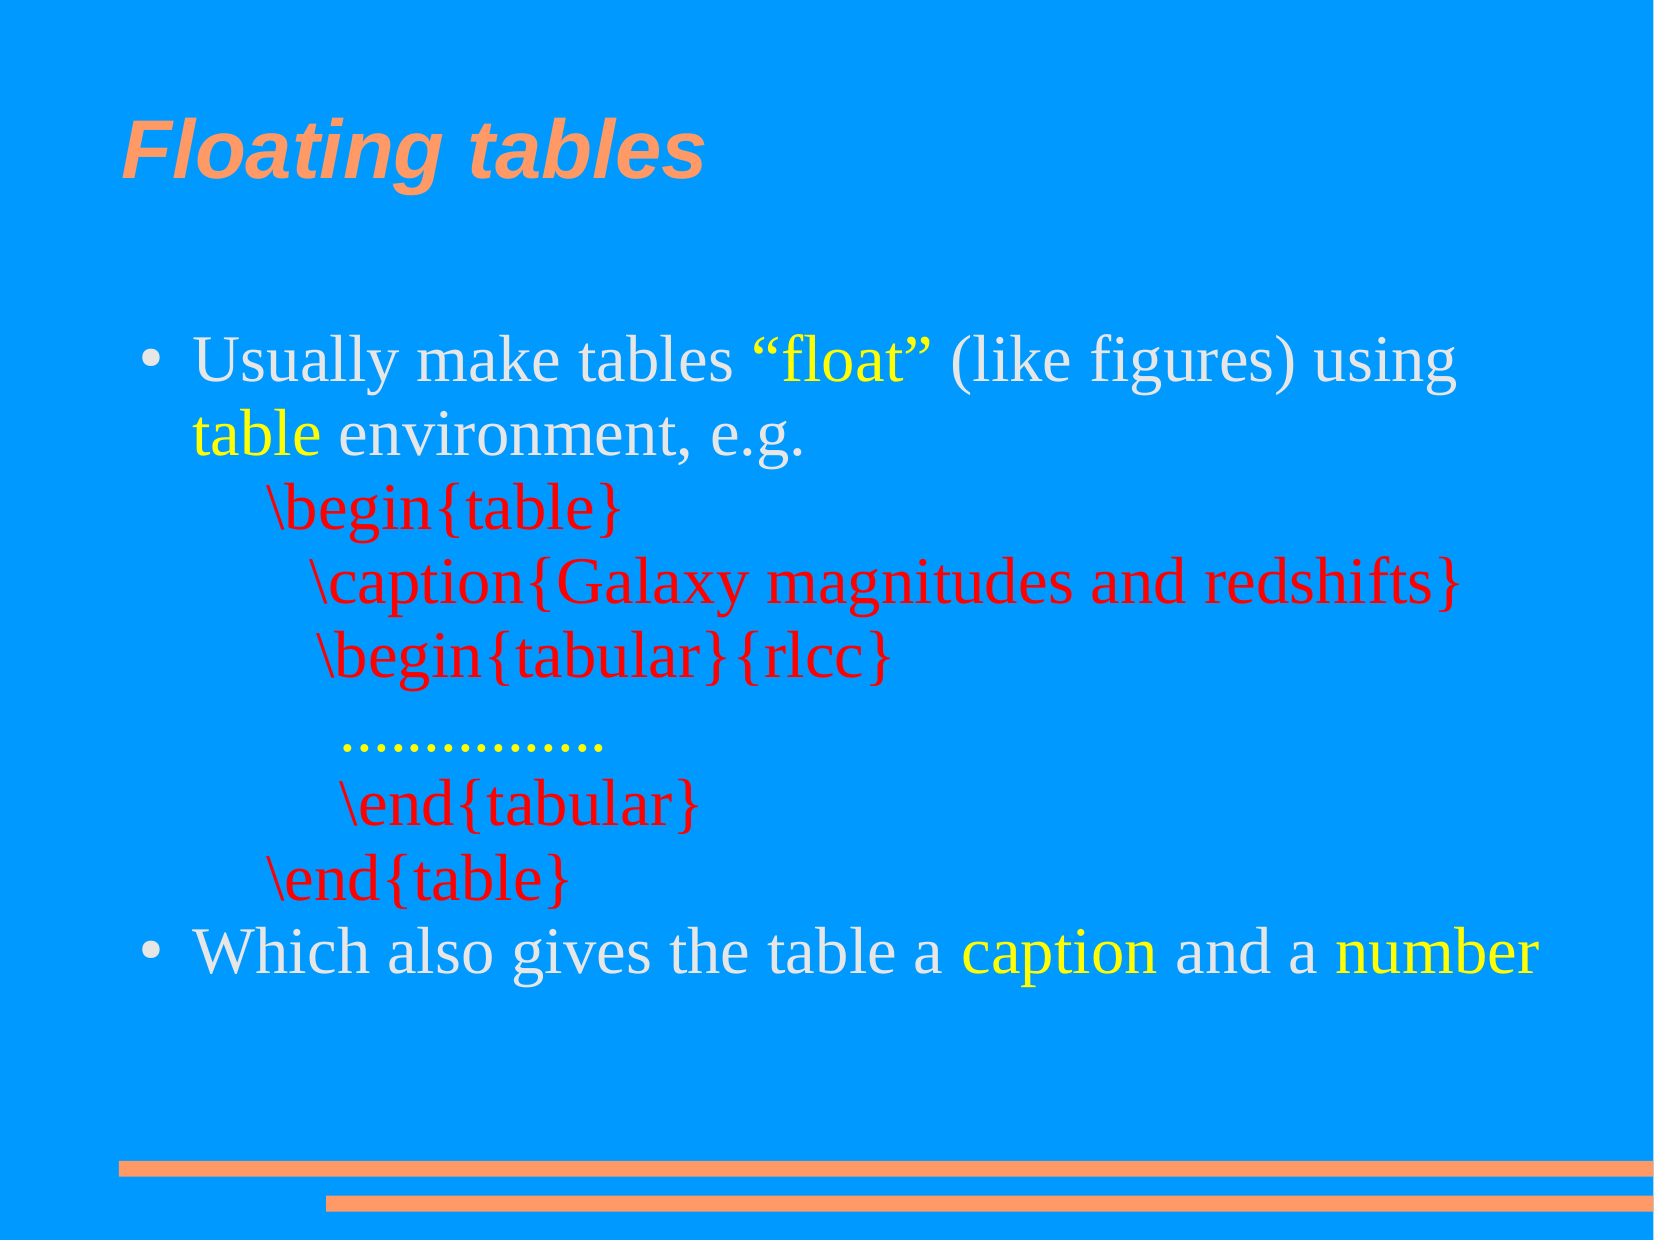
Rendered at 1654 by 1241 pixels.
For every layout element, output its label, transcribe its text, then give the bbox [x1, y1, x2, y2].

list Usually make tables “float” (like figures) using table environment, e.g. \begin{table} \caption{Galaxy magnitudes and redshifts} \begin{tabular}{rlcc} ................ \end{tabular} \end{table} Which also gives the table a caption and a number [121, 322, 1561, 1132]
title Floating tables [121, 46, 1534, 254]
